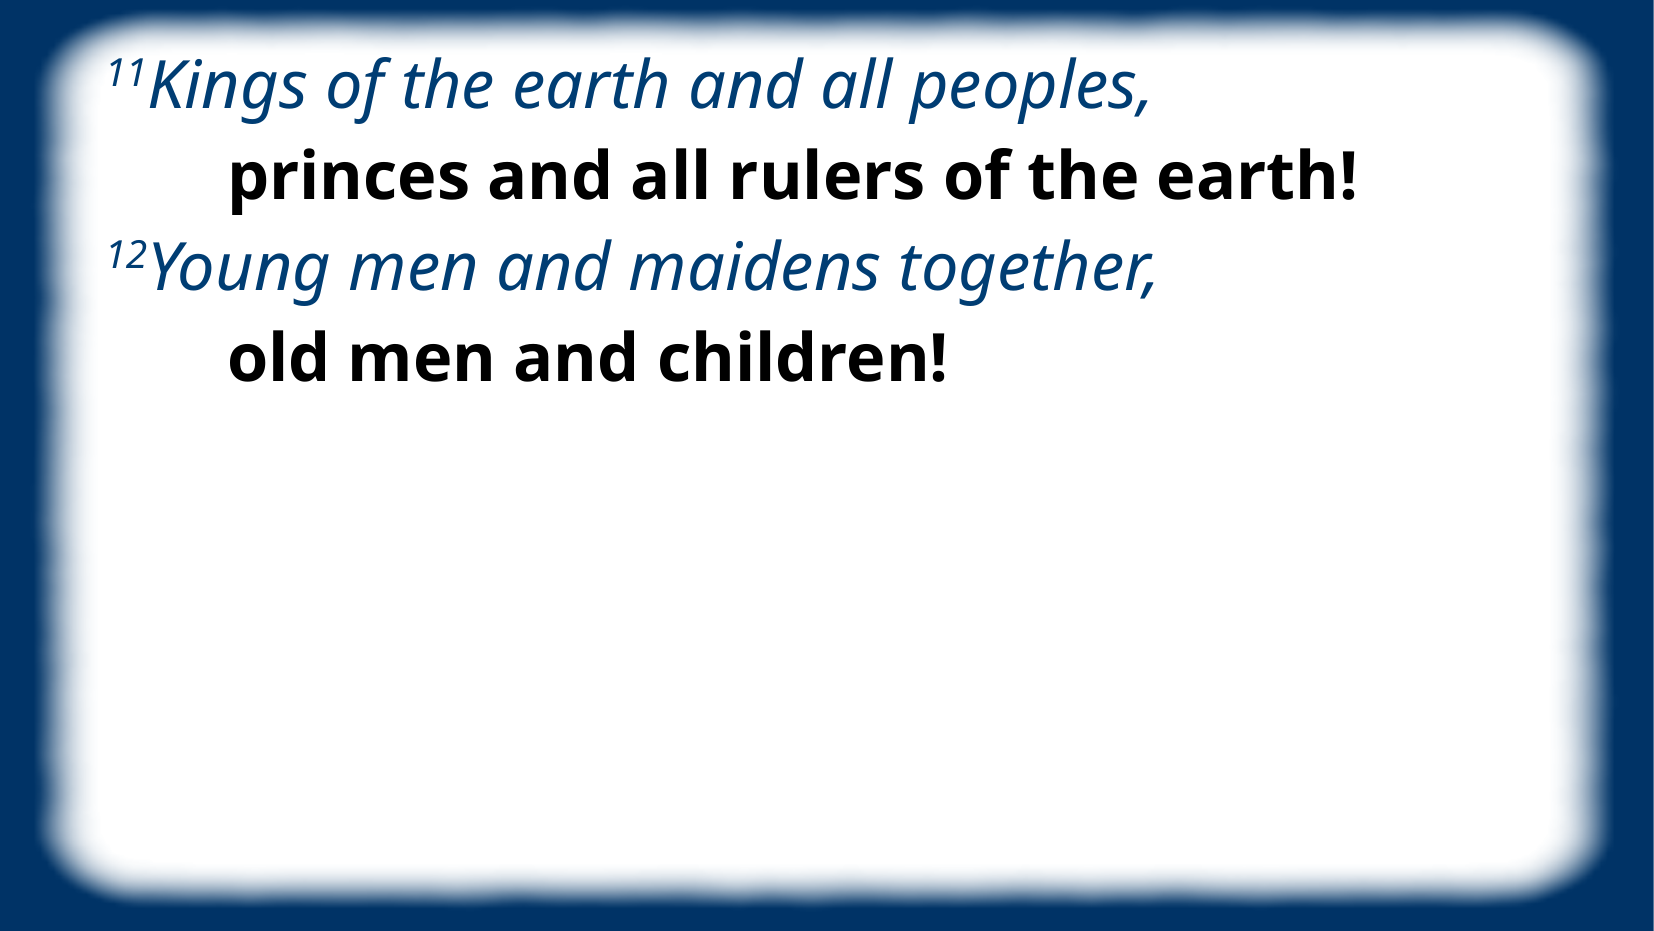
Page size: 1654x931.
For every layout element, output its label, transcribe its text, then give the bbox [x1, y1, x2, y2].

picture [0, 0, 1654, 931]
text_box 11Kings of the earth and all peoples, princes and all rulers of the earth! 12Young men and maidens together, old men and children! [90, 30, 1576, 400]
